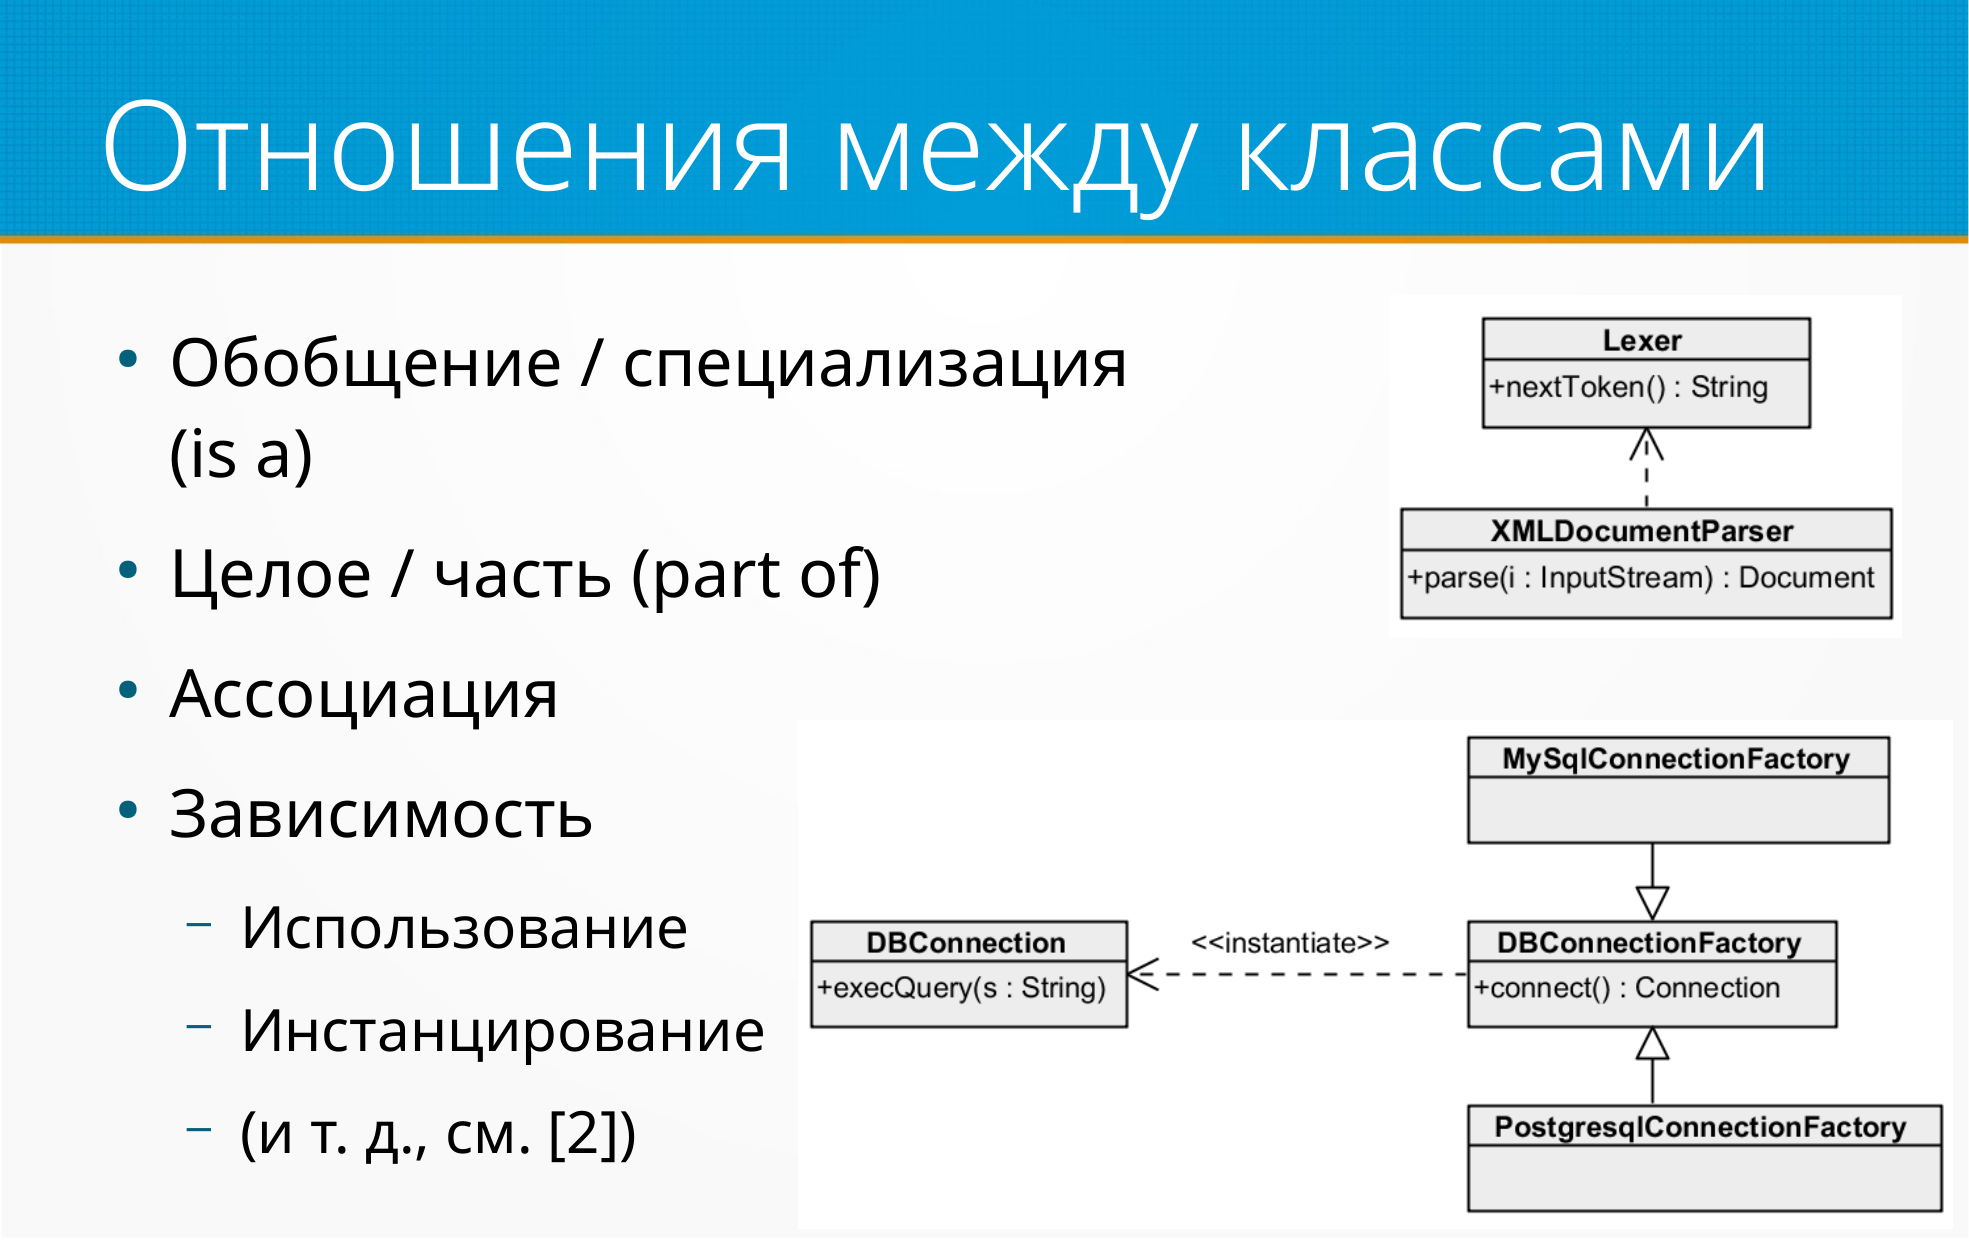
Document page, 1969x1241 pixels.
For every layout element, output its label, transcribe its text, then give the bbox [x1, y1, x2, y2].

picture [0, 233, 1969, 1241]
list Обобщение / специализация (is a) Целое / часть (part of) Ассоциация Зависимость Использование Инстанцирование (и т. д., см. [2]) [98, 315, 1217, 1182]
title Отношения между классами [98, 19, 1870, 227]
